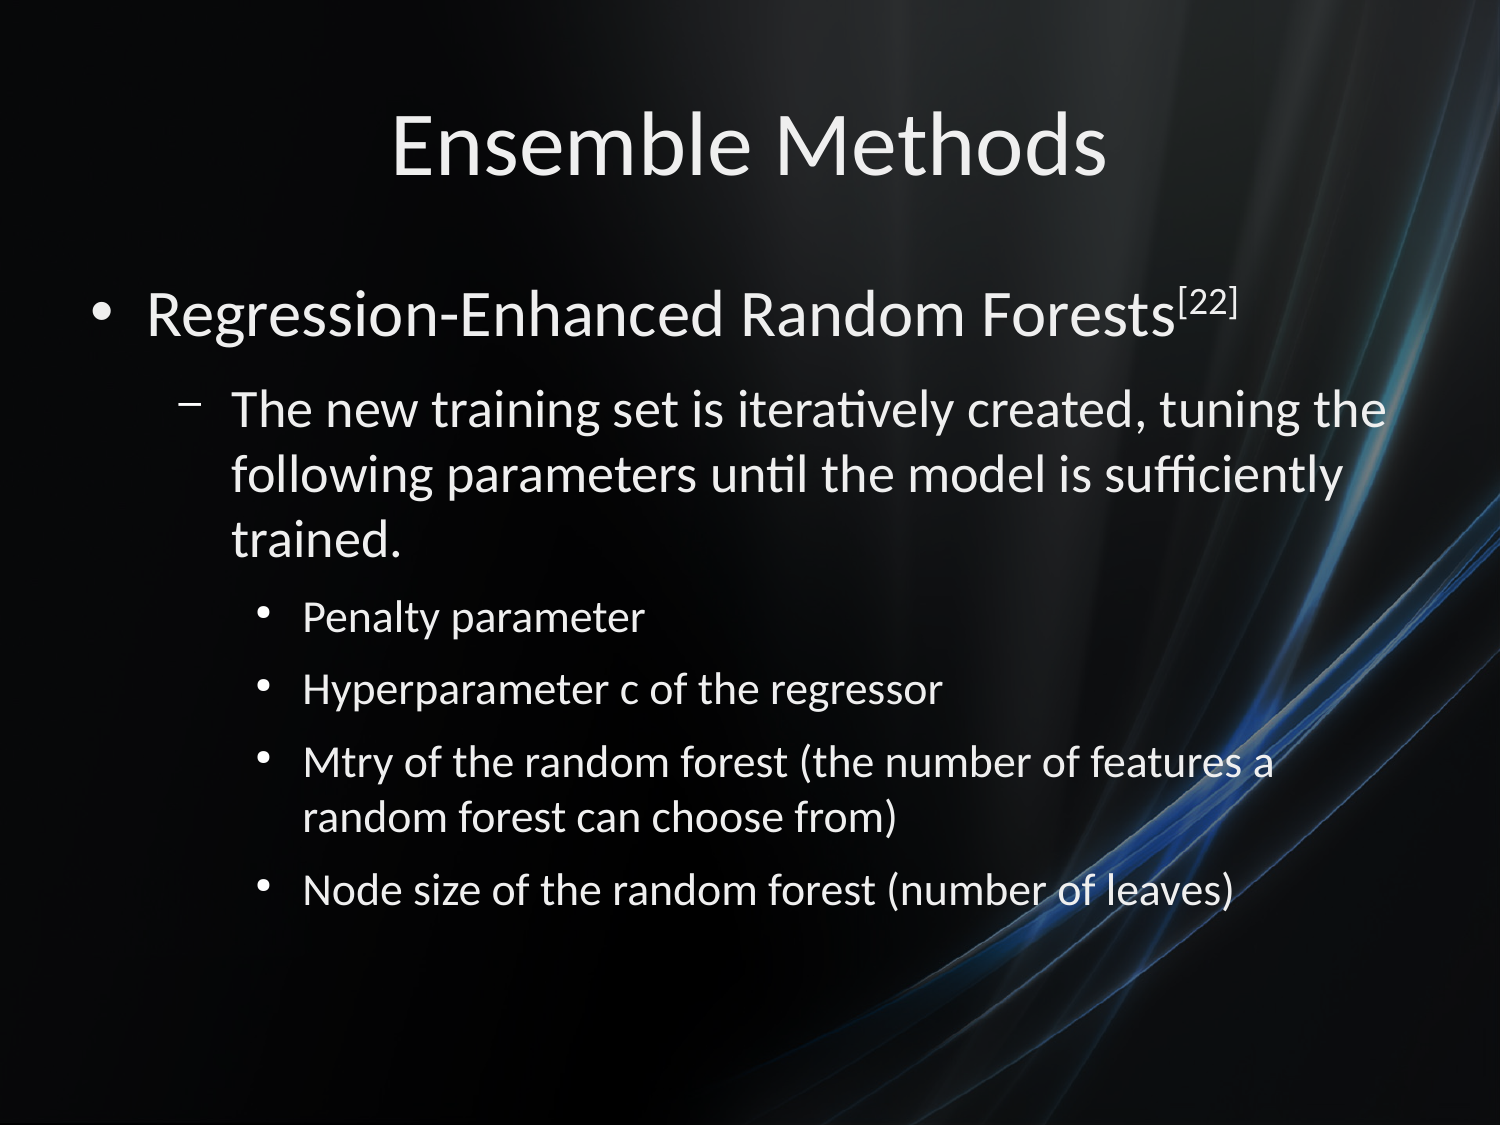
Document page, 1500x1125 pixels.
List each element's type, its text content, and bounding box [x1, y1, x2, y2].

picture [0, 0, 1500, 1125]
list Regression-Enhanced Random Forests[22] The new training set is iteratively created, tuning the following parameters until the model is sufficiently trained. Penalty parameter Hyperparameter c of the regressor Mtry of the random forest (the number of features a random forest can choose from) Node size of the random forest (number of leaves) [75, 262, 1425, 1005]
title Ensemble Methods [75, 45, 1425, 233]
